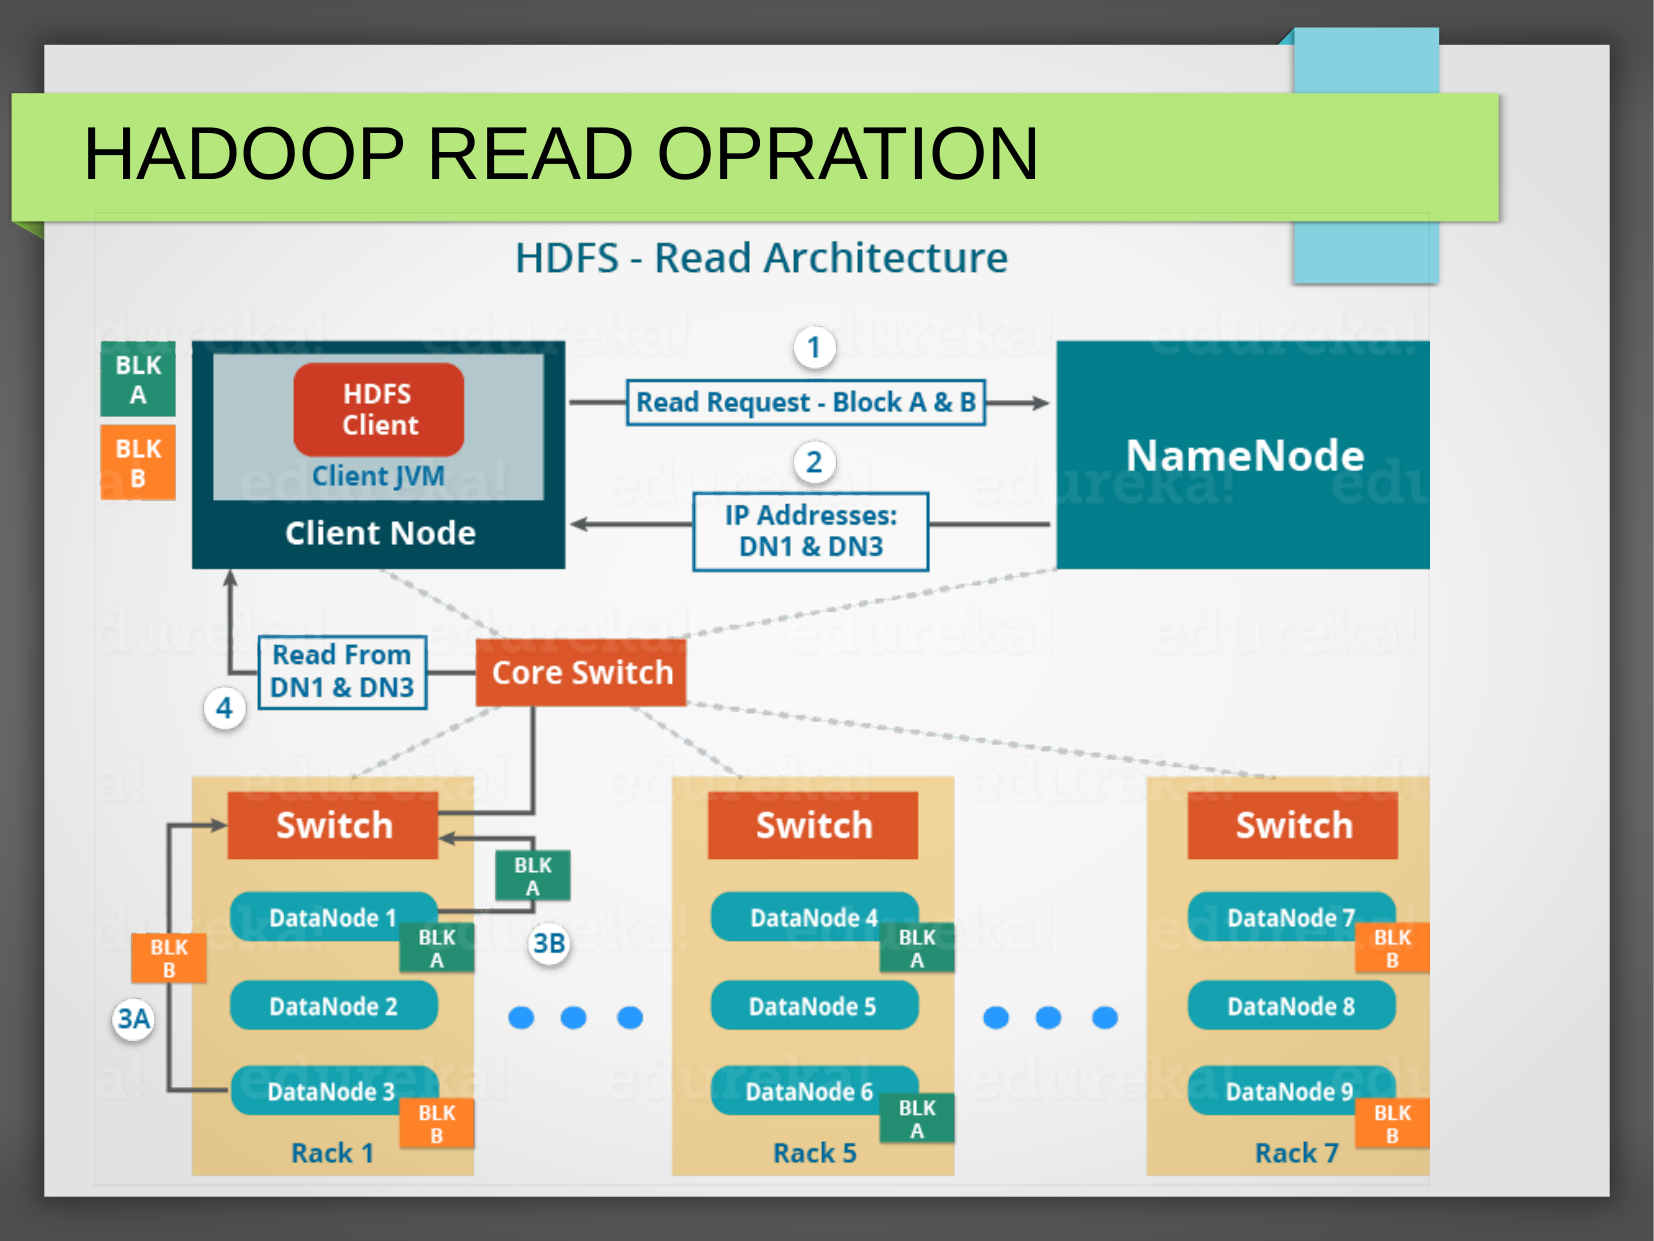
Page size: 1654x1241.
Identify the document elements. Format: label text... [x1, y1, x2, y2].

title HADOOP READ OPRATION [82, 94, 1264, 213]
picture [0, 0, 1654, 1241]
